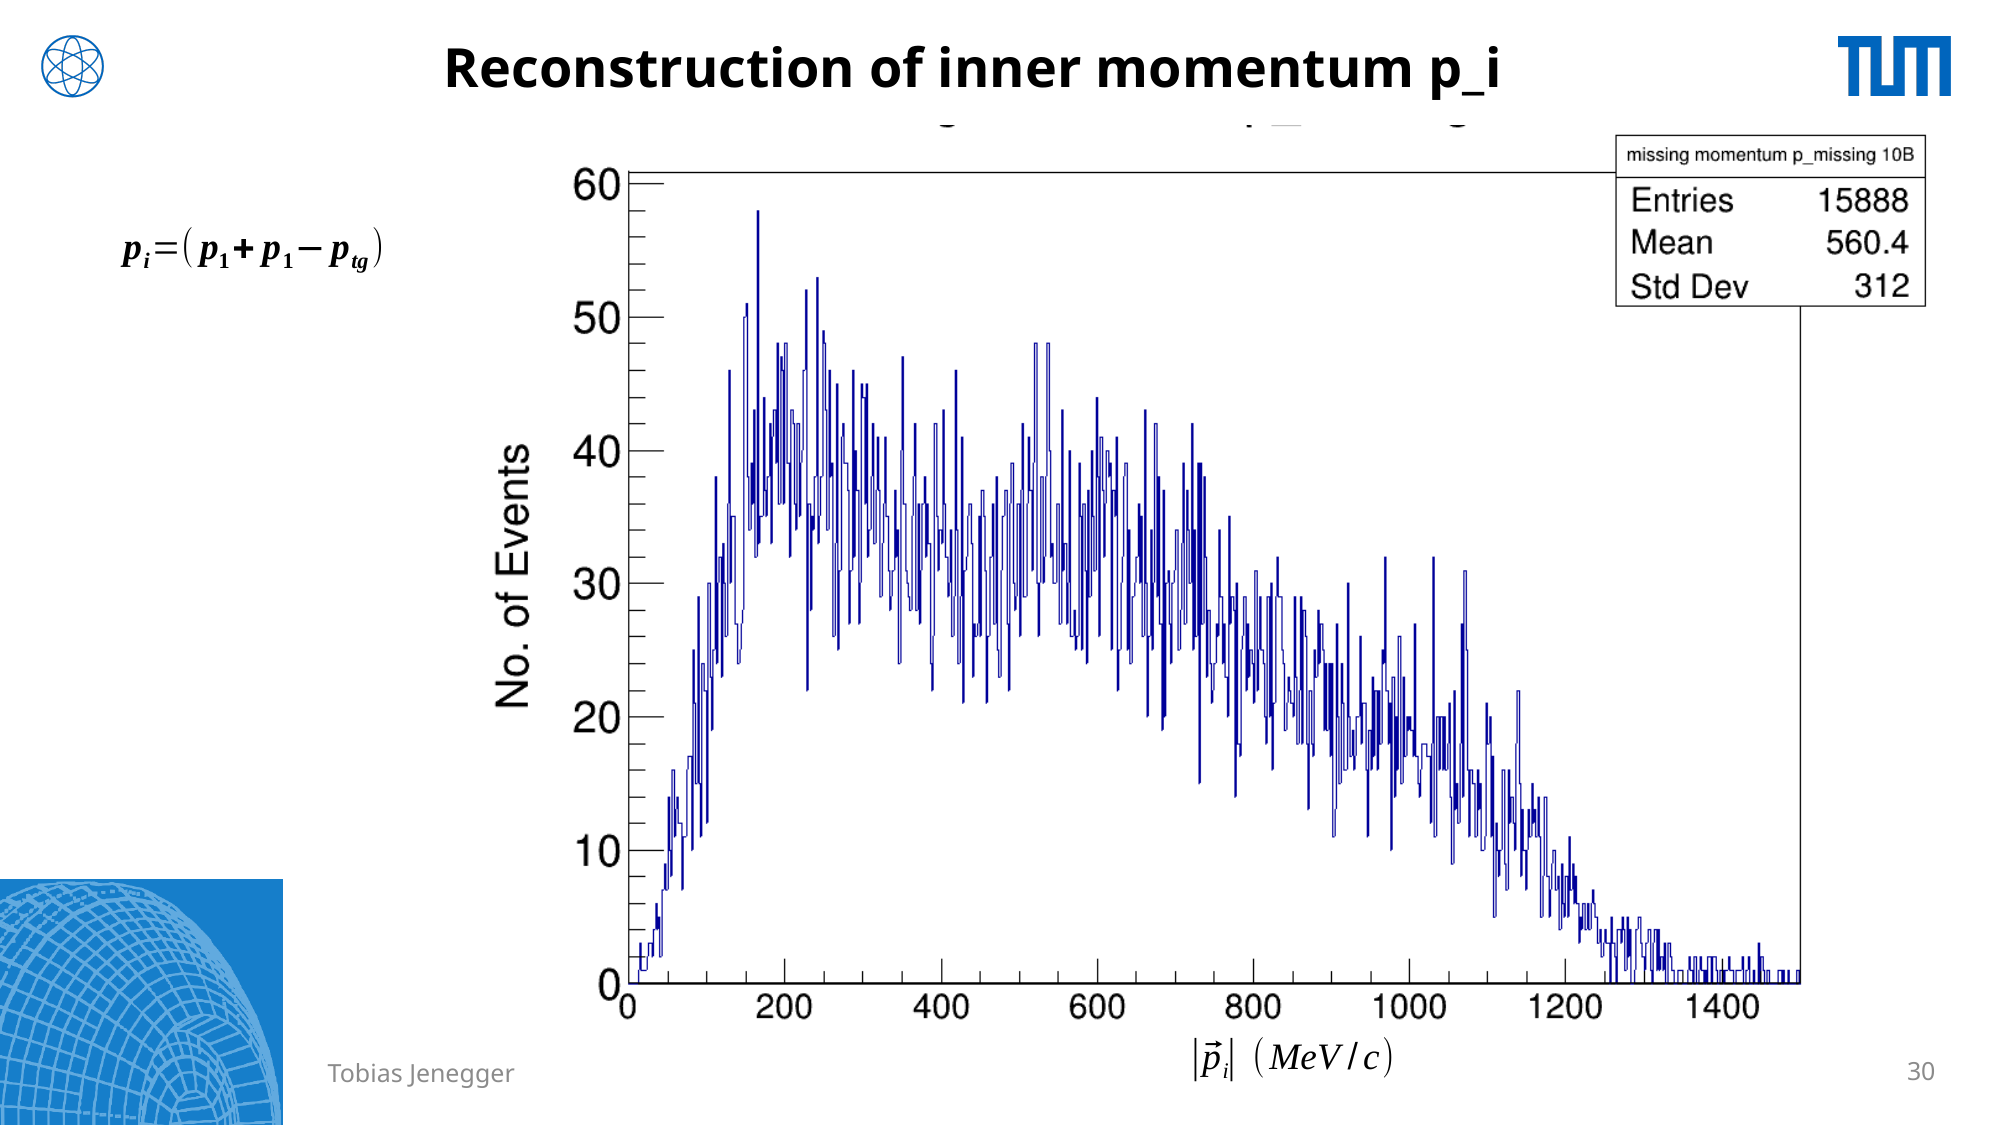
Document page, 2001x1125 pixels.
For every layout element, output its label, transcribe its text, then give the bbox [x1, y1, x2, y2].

chart [112, 224, 391, 273]
picture [0, 879, 283, 1125]
picture [36, 30, 108, 101]
slide_number <number> [1500, 1042, 1951, 1103]
picture [1838, 36, 1951, 96]
chart [1181, 1035, 1401, 1084]
slide_number Tobias Jenegger [312, 1042, 588, 1103]
title Reconstruction of inner momentum p_i [137, 32, 1809, 109]
picture [455, 125, 1936, 1021]
